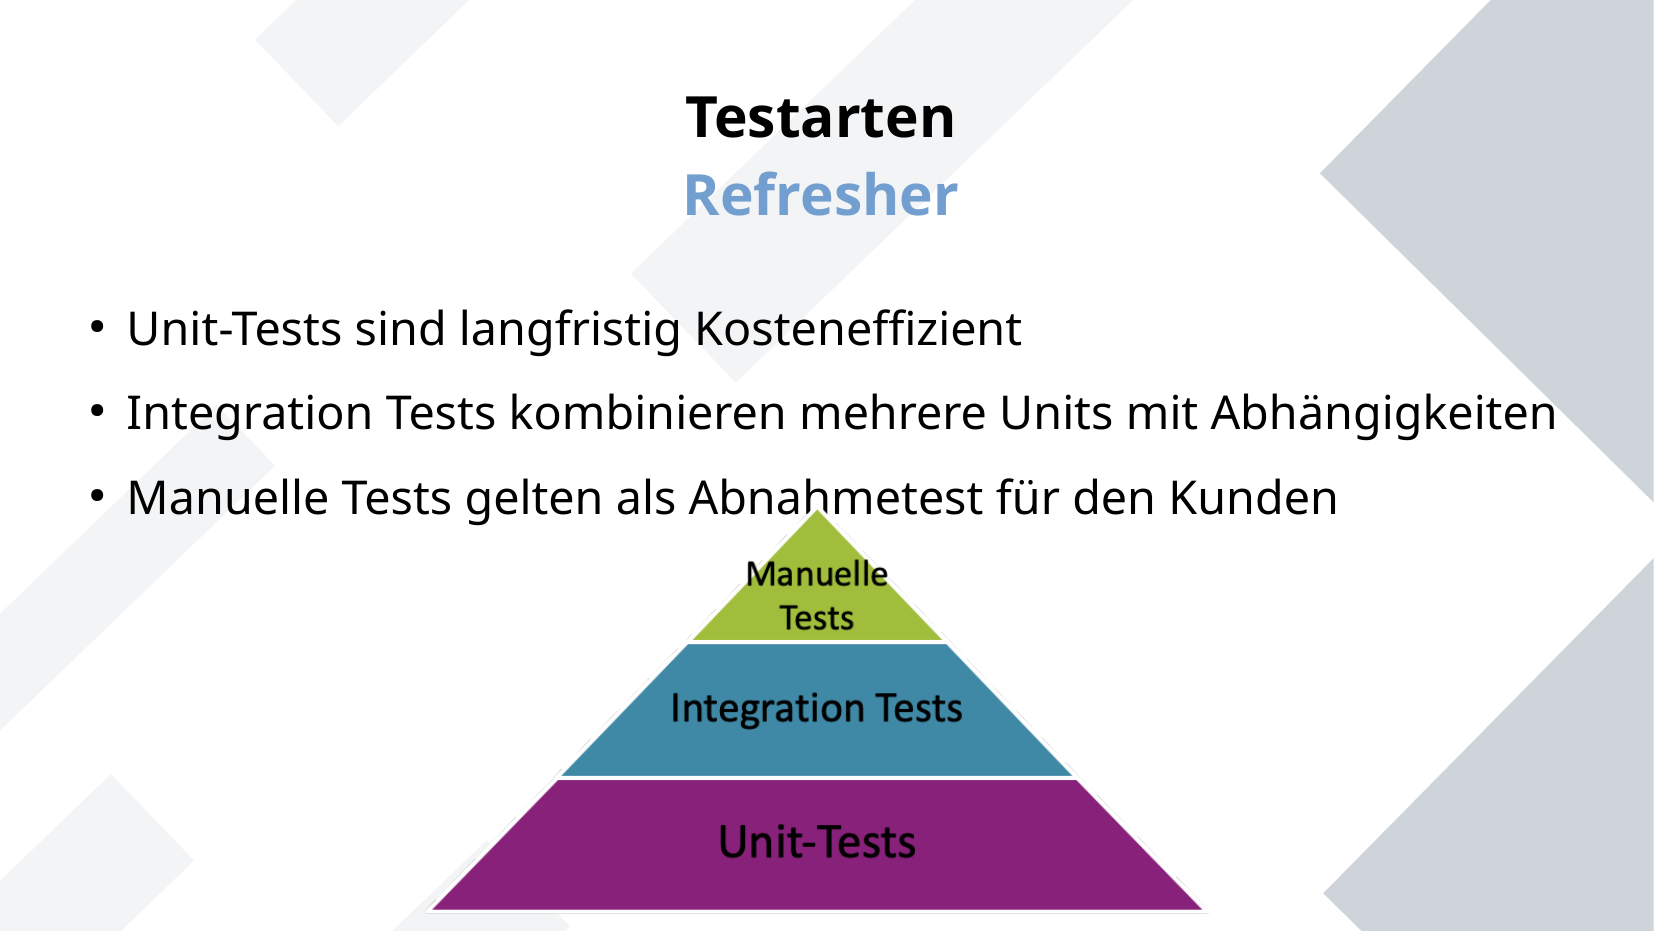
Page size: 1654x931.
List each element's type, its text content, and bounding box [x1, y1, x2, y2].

picture [423, 502, 1211, 916]
title Testarten Refresher [76, 76, 1565, 233]
list Unit-Tests sind langfristig Kosteneffizient Integration Tests kombinieren mehrere Units mit Abhängigkeiten Manuelle Tests gelten als Abnahmetest für den Kunden [76, 295, 1565, 532]
